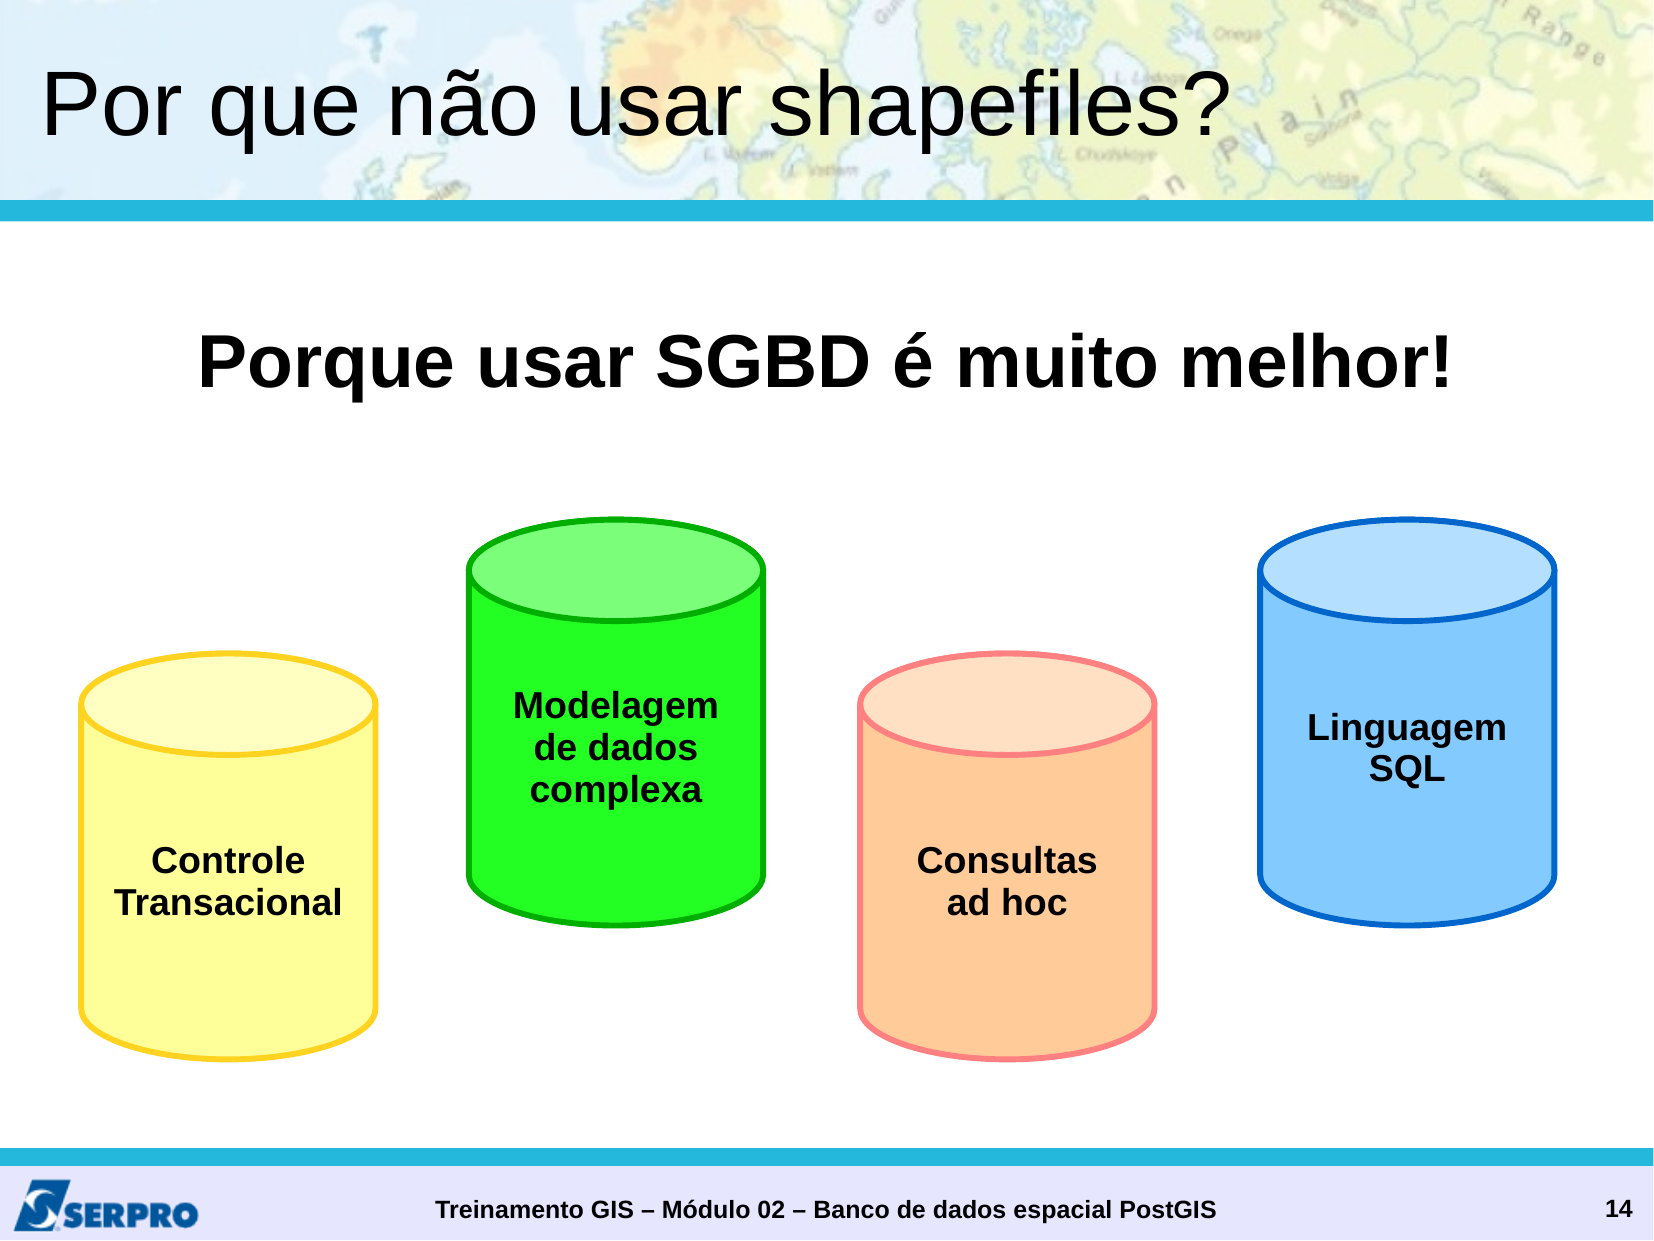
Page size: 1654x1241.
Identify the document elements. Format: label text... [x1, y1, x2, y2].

title Por que não usar shapefiles? [40, 49, 1614, 159]
picture [10, 1177, 201, 1235]
text_box Modelagem de dados complexa [468, 572, 764, 926]
text_box Porque usar SGBD é muito melhor! [57, 312, 1596, 412]
text_box Consultas ad hoc [860, 708, 1155, 1060]
text_box Linguagem SQL [1260, 574, 1555, 926]
text_box Controle Transacional [81, 708, 376, 1060]
